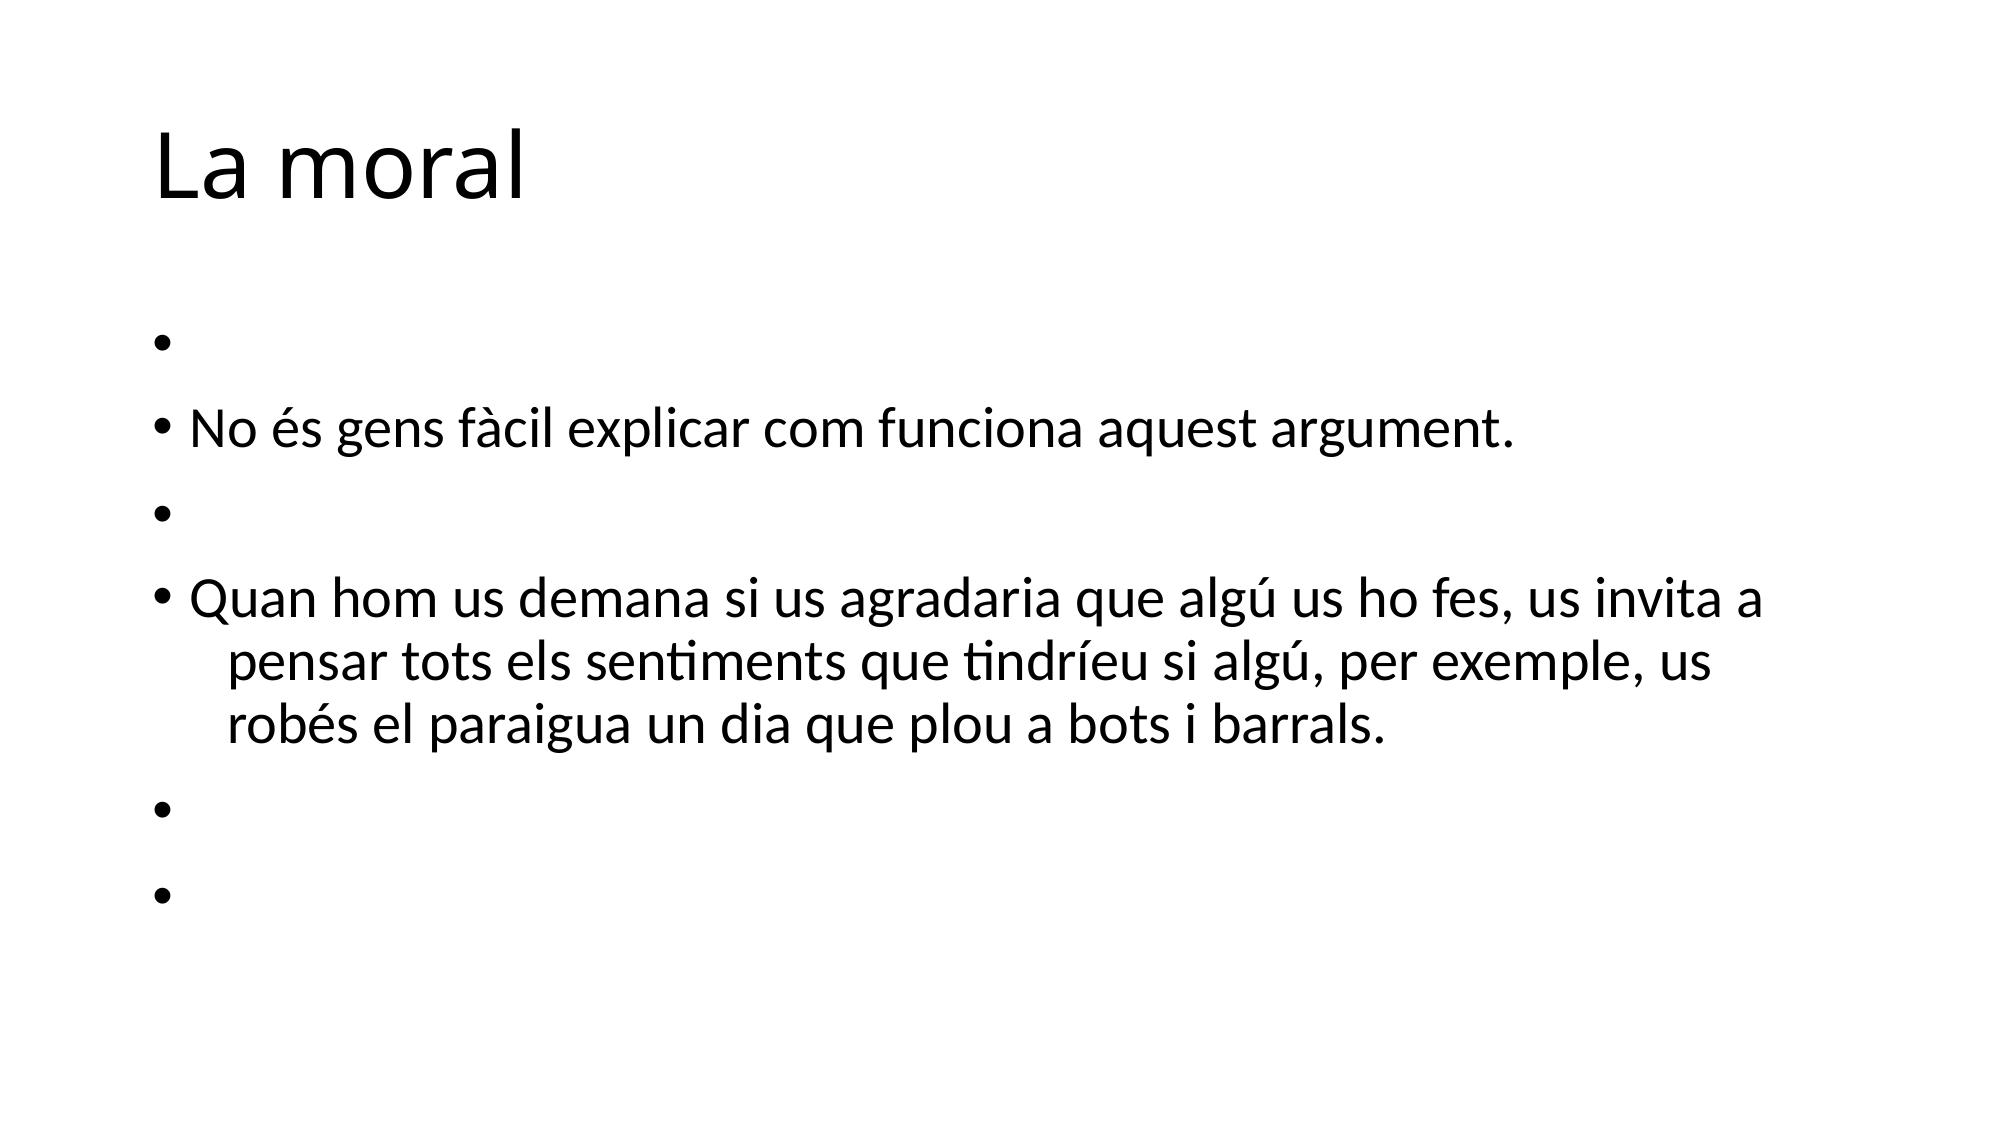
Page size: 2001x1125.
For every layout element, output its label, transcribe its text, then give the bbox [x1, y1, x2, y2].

title La moral [137, 59, 1863, 278]
list No és gens fàcil explicar com funciona aquest argument. Quan hom us demana si us agradaria que algú us ho fes, us invita a pensar tots els sentiments que tindríeu si algú, per exemple, us robés el paraigua un dia que plou a bots i barrals. [137, 299, 1863, 1014]
